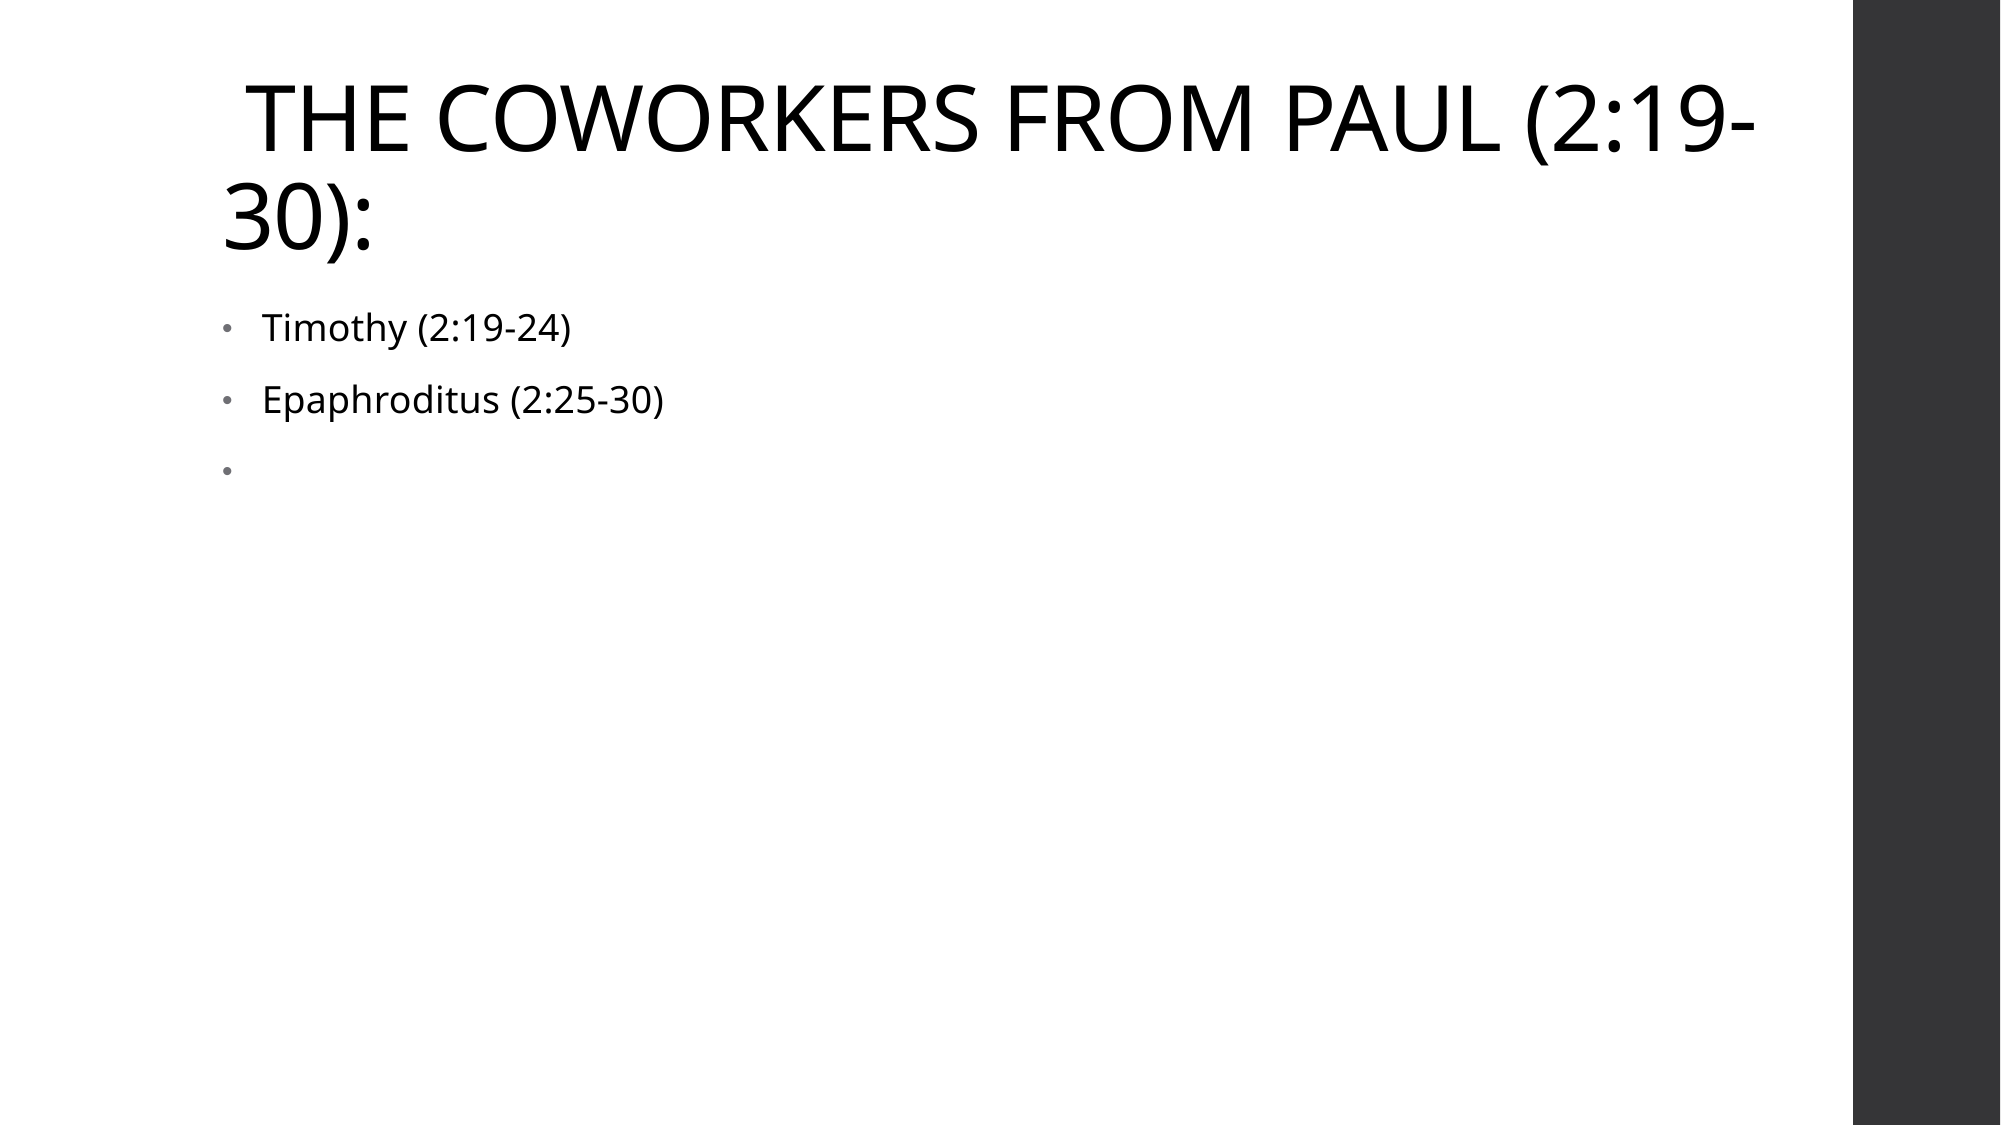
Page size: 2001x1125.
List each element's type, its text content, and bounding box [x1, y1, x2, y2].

title THE COWORKERS FROM PAUL (2:19-30): [206, 60, 1797, 278]
list Timothy (2:19-24) Epaphroditus (2:25-30) [206, 299, 1617, 1014]
